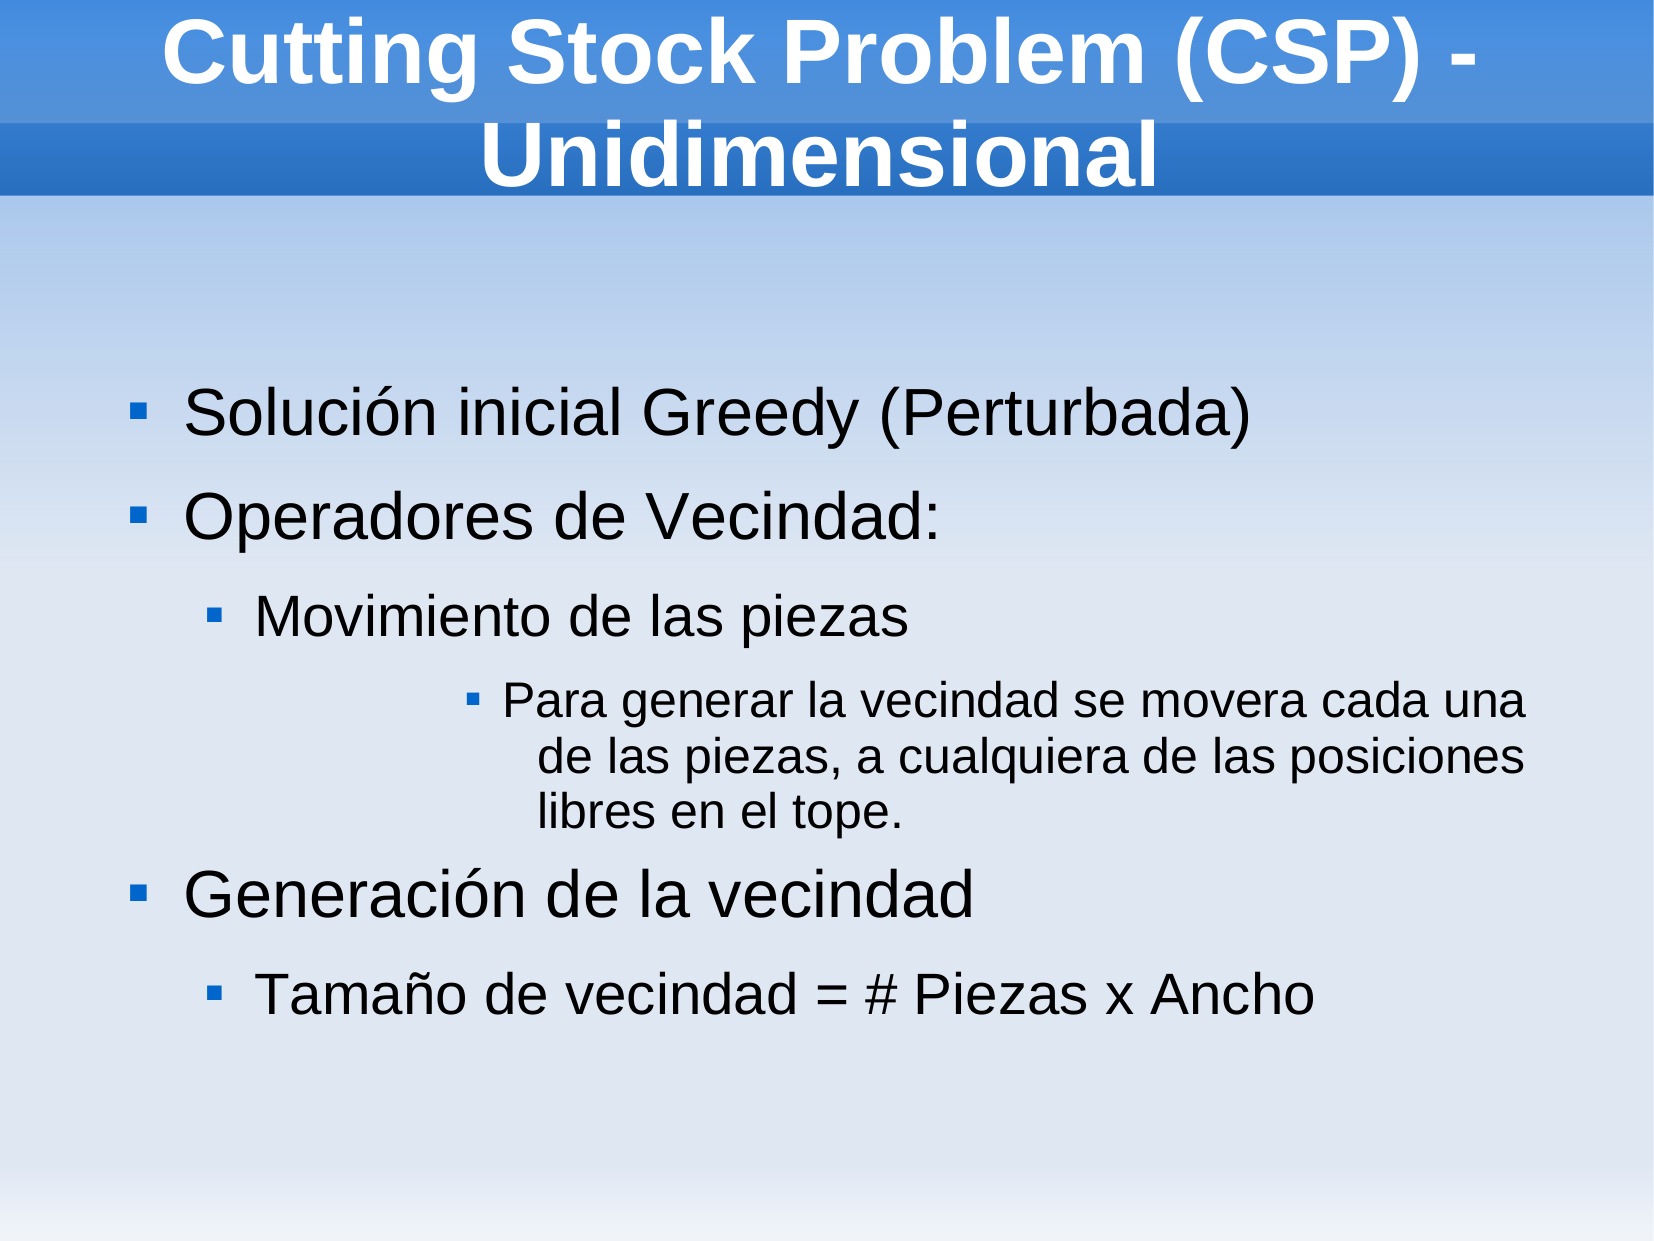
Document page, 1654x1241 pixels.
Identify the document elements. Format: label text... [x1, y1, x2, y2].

title Cutting Stock Problem (CSP) - Unidimensional [76, 1, 1565, 207]
picture [0, 0, 1654, 1241]
list Solución inicial Greedy (Perturbada) Operadores de Vecindad: Movimiento de las piezas Para generar la vecindad se movera cada una de las piezas, a cualquiera de las posiciones libres en el tope. Generación de la vecindad Tamaño de vecindad = # Piezas x Ancho [112, 375, 1576, 1051]
